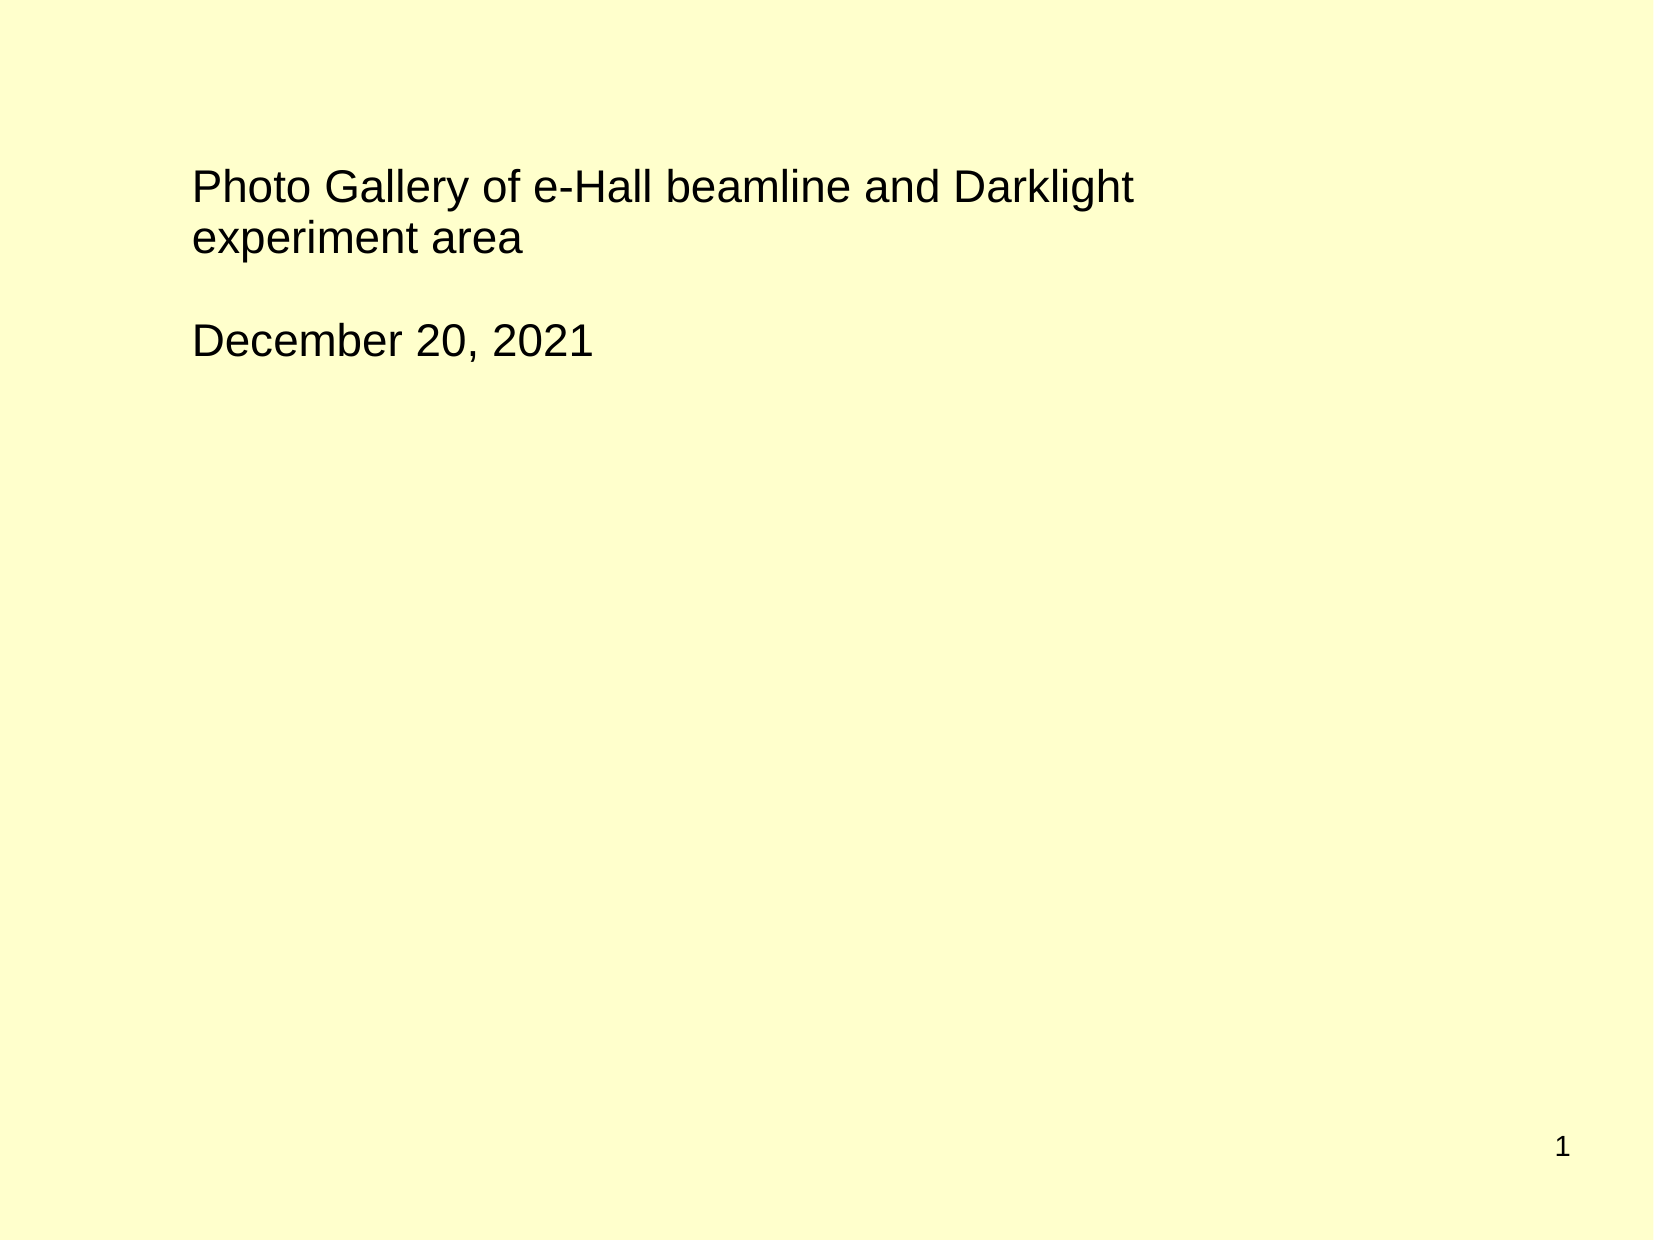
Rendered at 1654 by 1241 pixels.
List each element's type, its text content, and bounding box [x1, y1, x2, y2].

text_box Photo Gallery of e-Hall beamline and Darklight experiment area December 20, 2021 [177, 153, 1150, 373]
